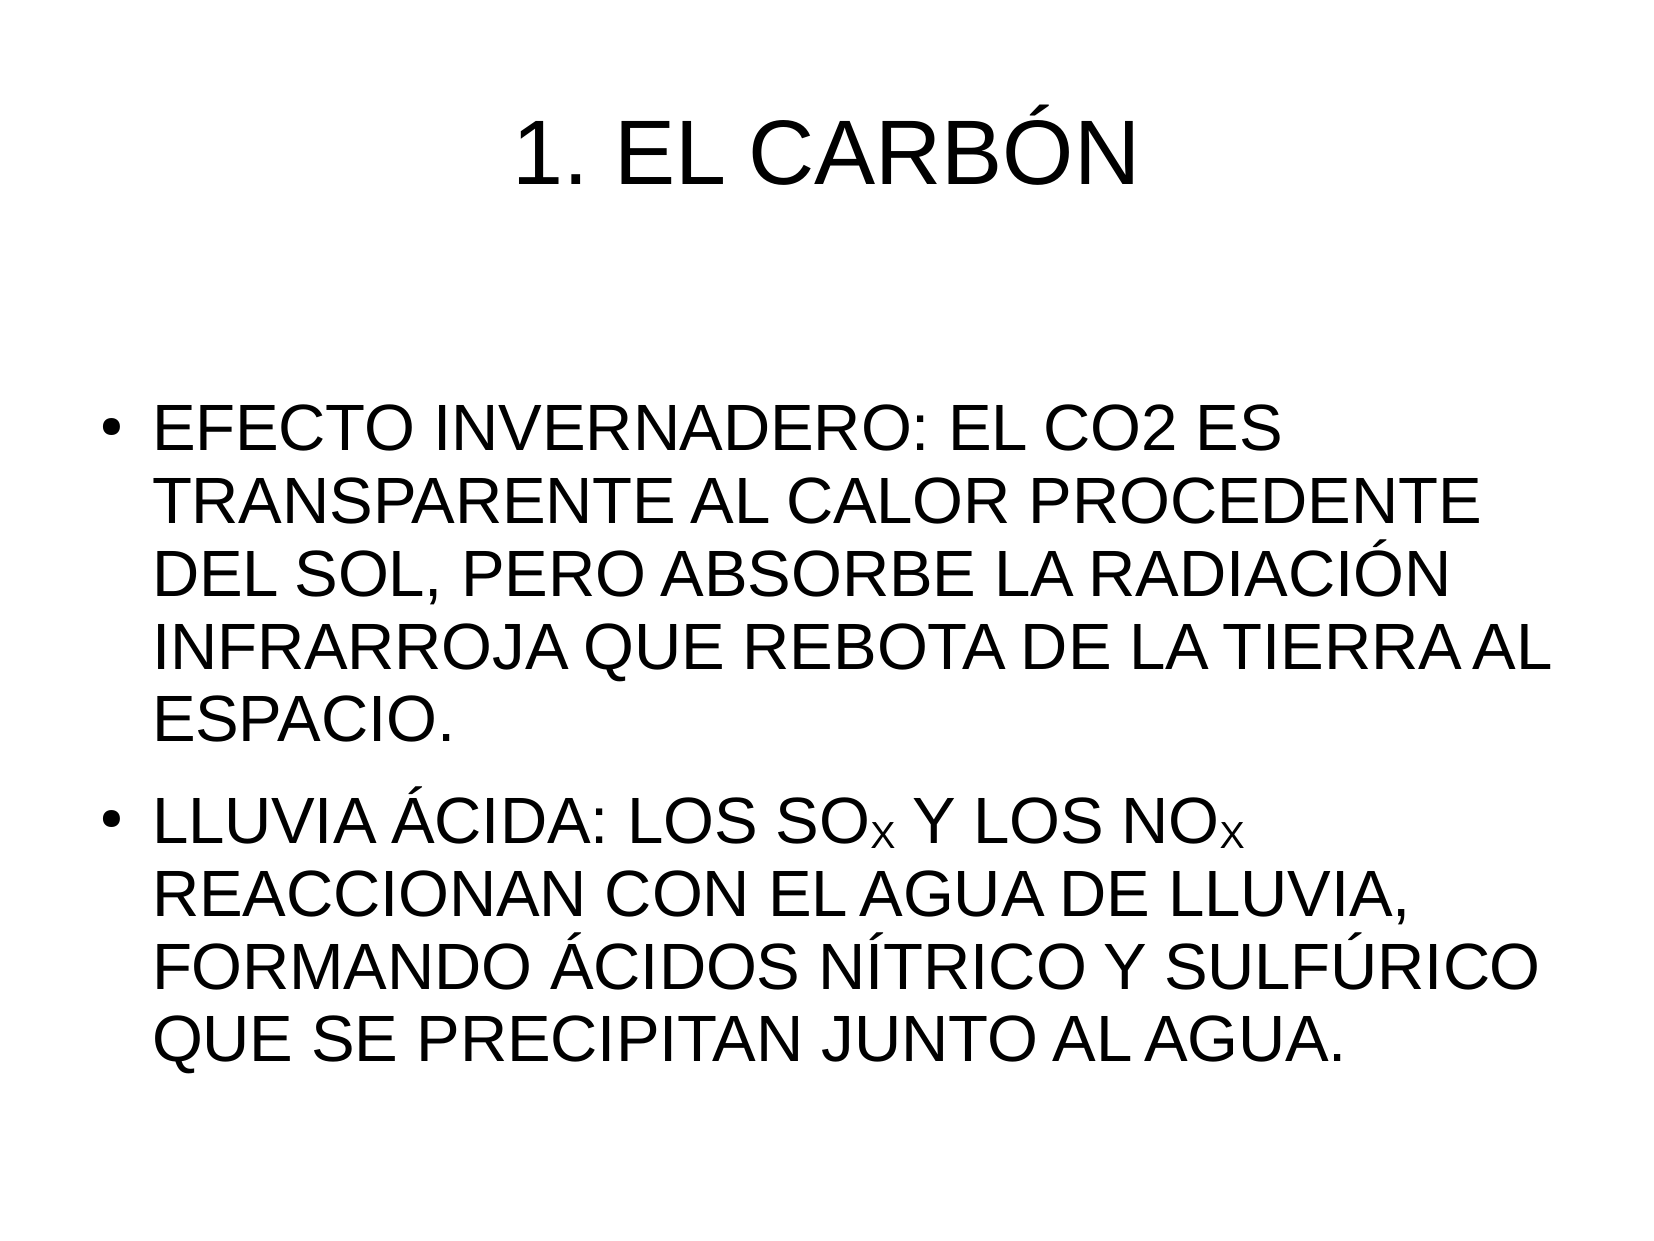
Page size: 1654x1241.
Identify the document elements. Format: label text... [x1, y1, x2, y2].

list EFECTO INVERNADERO: EL CO2 ES TRANSPARENTE AL CALOR PROCEDENTE DEL SOL, PERO ABSORBE LA RADIACIÓN INFRARROJA QUE REBOTA DE LA TIERRA AL ESPACIO. LLUVIA ÁCIDA: LOS SOX Y LOS NOX REACCIONAN CON EL AGUA DE LLUVIA, FORMANDO ÁCIDOS NÍTRICO Y SULFÚRICO QUE SE PRECIPITAN JUNTO AL AGUA. [82, 290, 1571, 1109]
title 1. EL CARBÓN [82, 56, 1571, 250]
